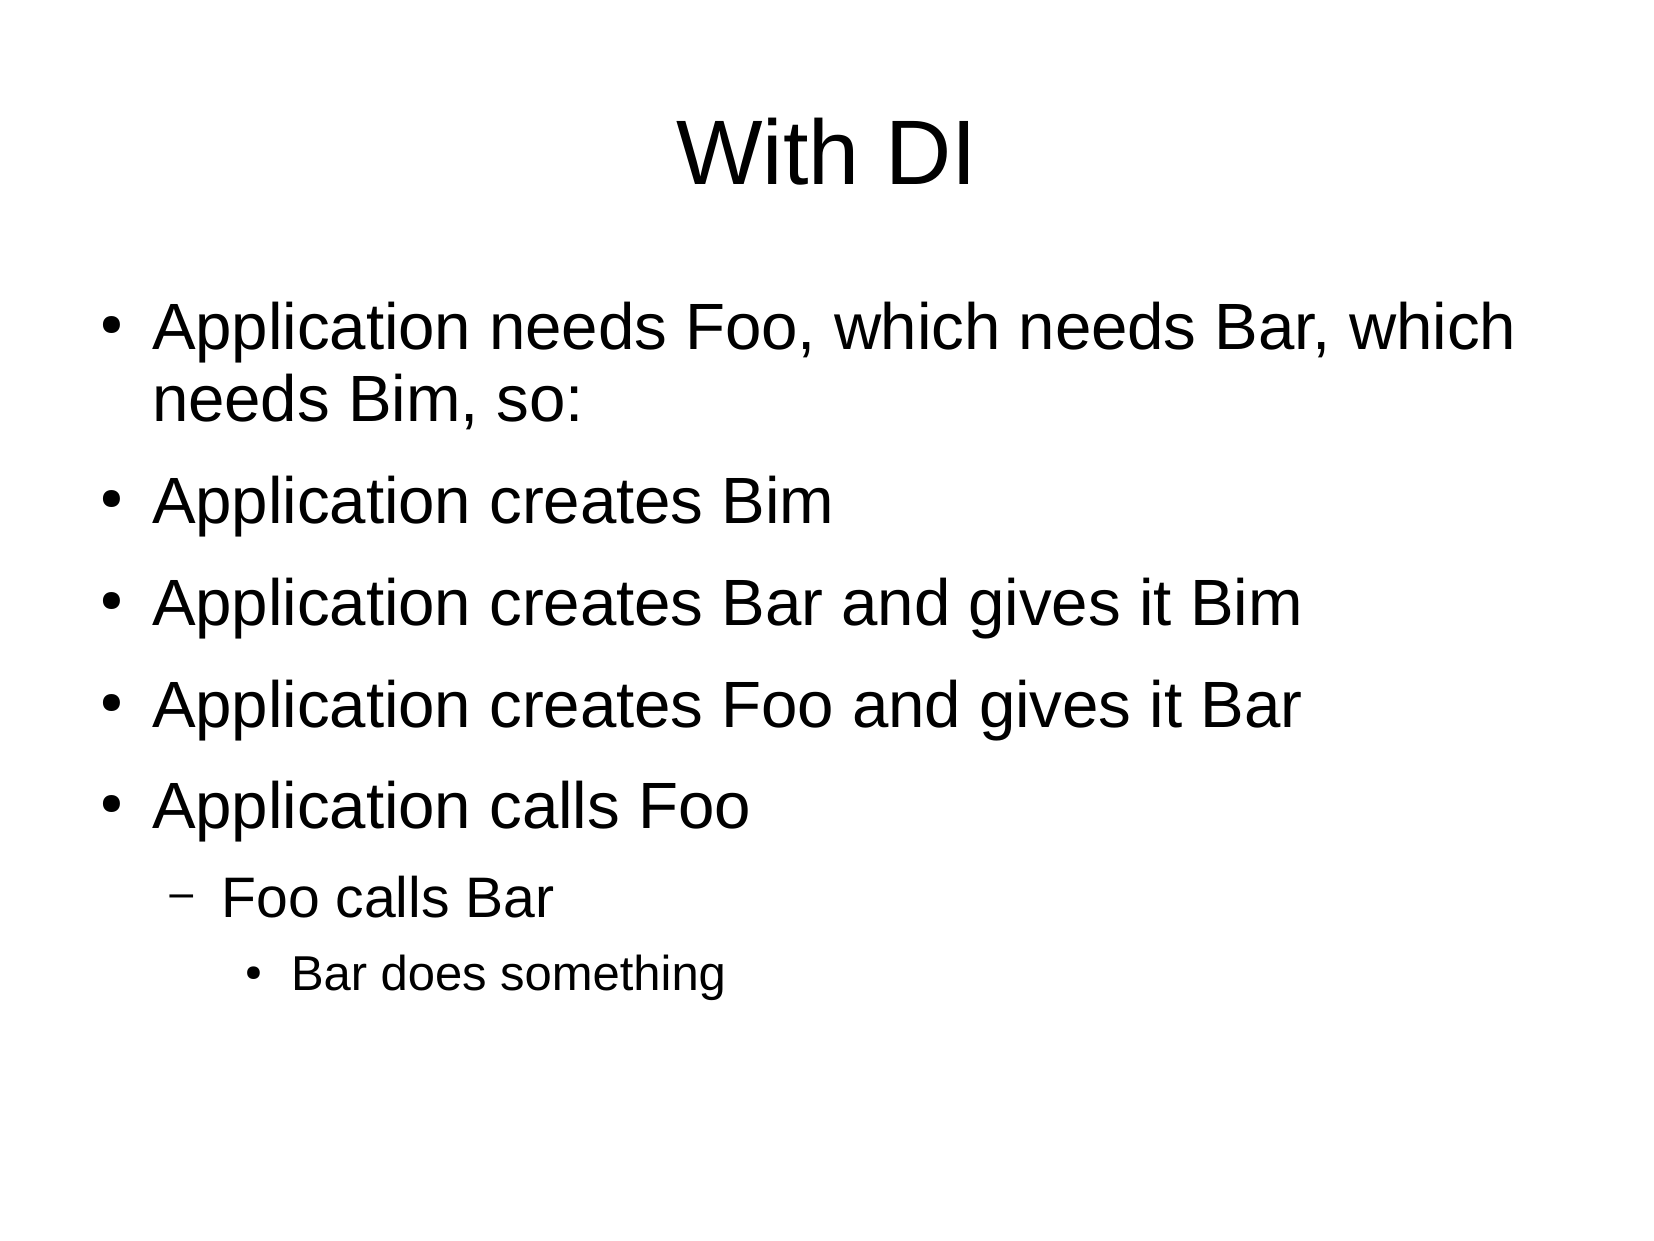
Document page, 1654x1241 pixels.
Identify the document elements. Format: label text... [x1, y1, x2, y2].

list Application needs Foo, which needs Bar, which needs Bim, so: Application creates Bim Application creates Bar and gives it Bim Application creates Foo and gives it Bar Application calls Foo Foo calls Bar Bar does something [82, 290, 1571, 1010]
title With DI [82, 49, 1571, 257]
